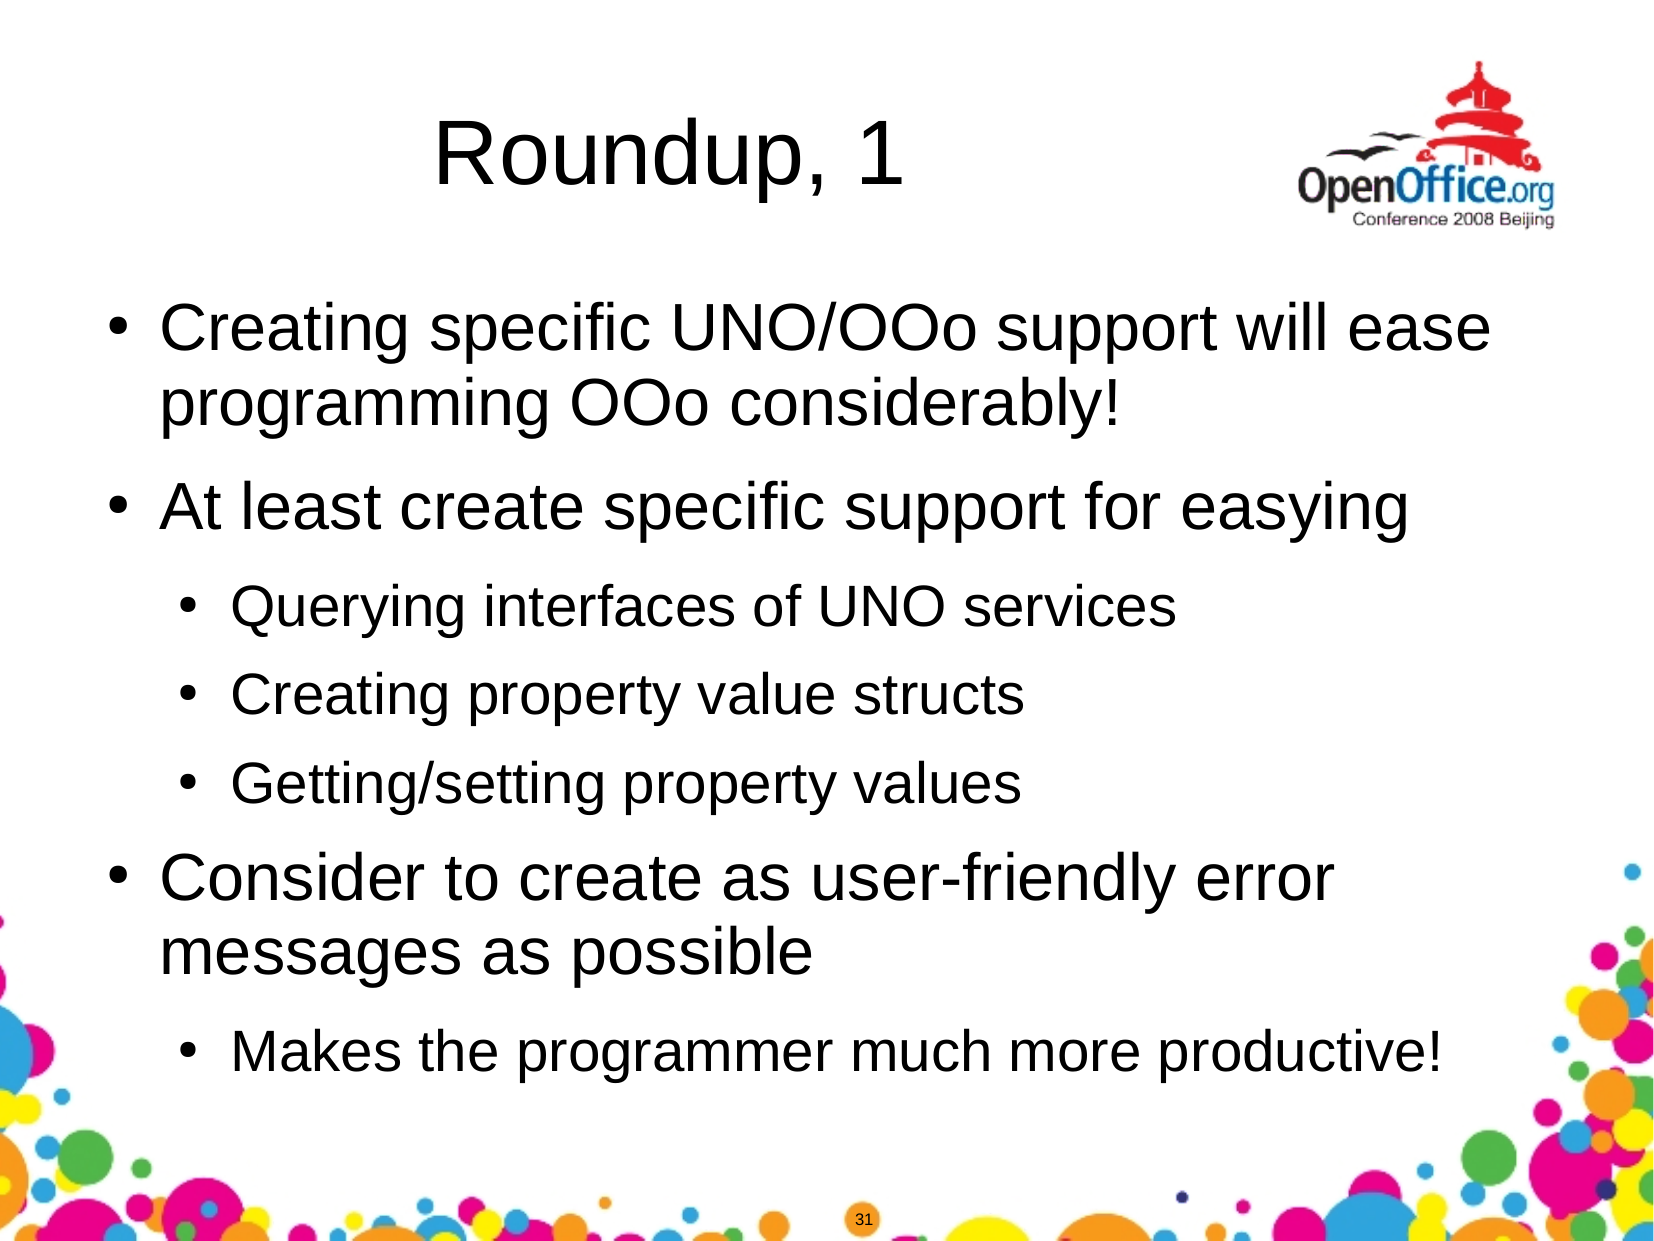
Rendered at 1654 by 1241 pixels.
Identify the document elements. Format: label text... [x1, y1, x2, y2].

picture [1285, 51, 1569, 250]
list Creating specific UNO/OOo support will ease programming OOo considerably! At least create specific support for easying Querying interfaces of UNO services Creating property value structs Getting/setting property values Consider to create as user-friendly error messages as possible Makes the programmer much more productive! [88, 290, 1577, 1094]
picture [0, 810, 1654, 1241]
title Roundup, 1 [82, 56, 1258, 250]
